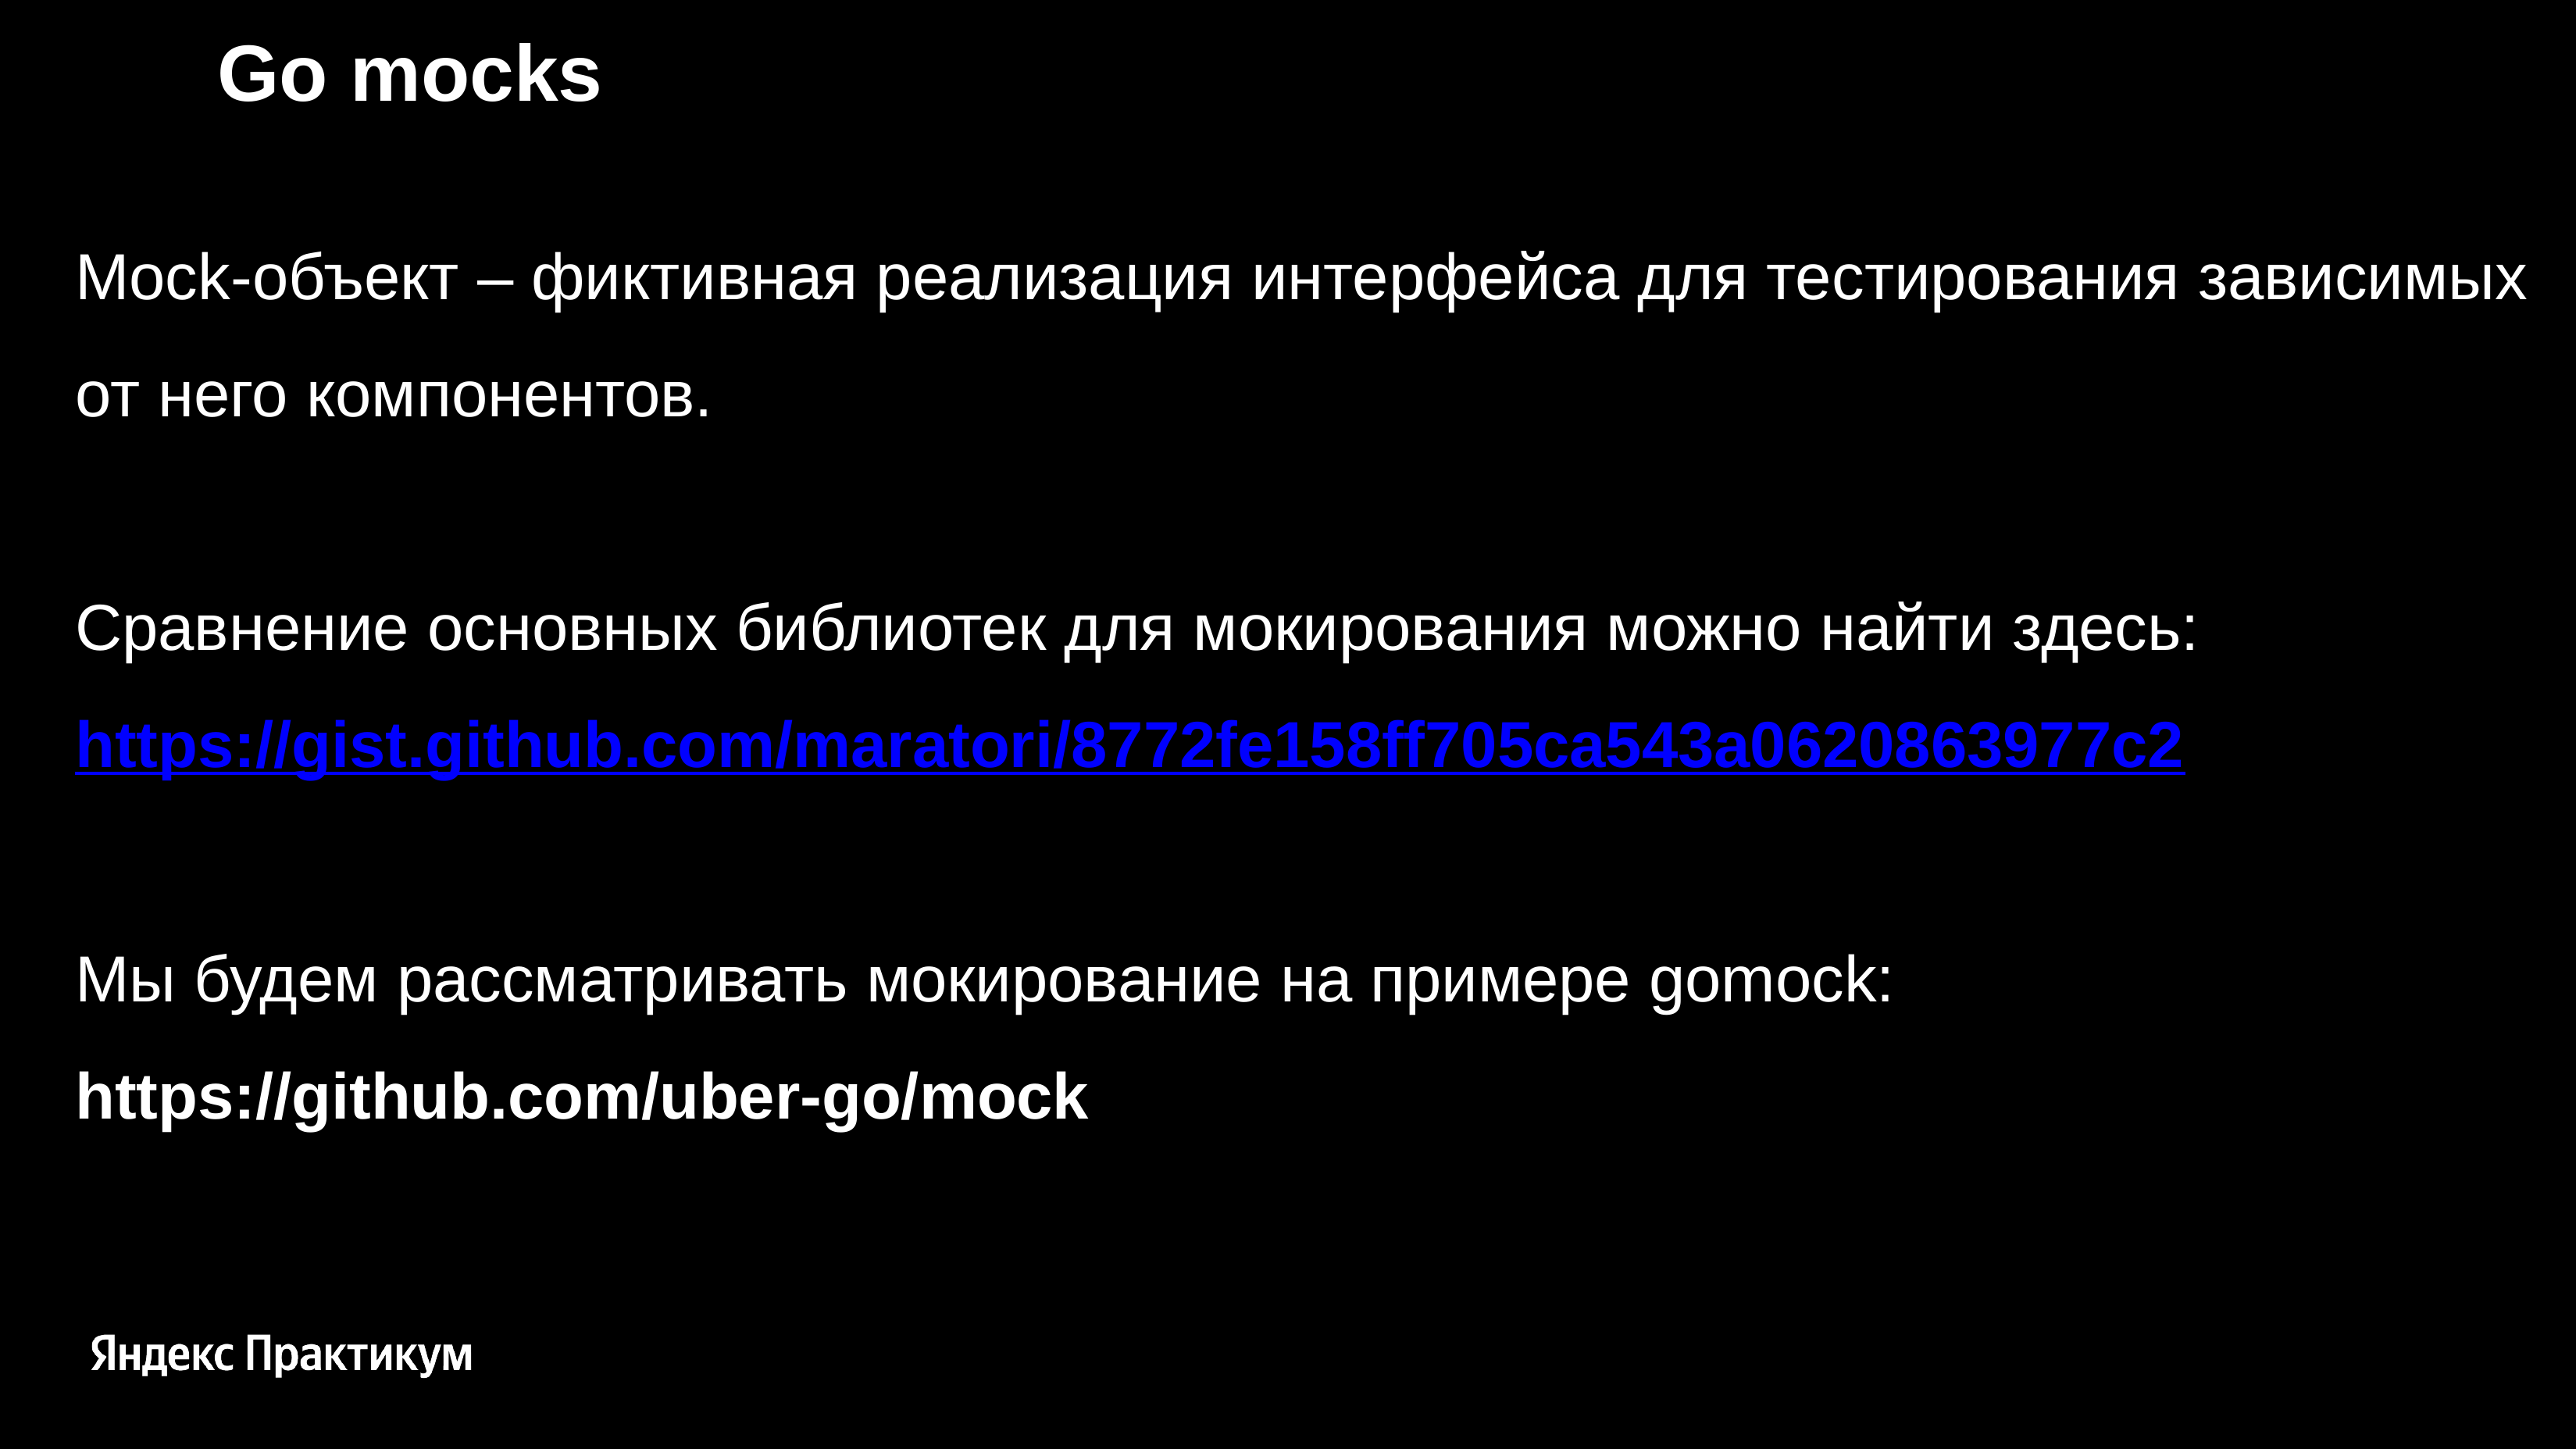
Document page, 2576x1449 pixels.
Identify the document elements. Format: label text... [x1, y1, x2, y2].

title Mock-объект – фиктивная реализация интерфейса для тестирования зависимых от него компонентов. Сравнение основных библиотек для мокирования можно найти здесь: https://gist.github.com/maratori/8772fe158ff705ca543a0620863977c2 Мы будем рассматривать мокирование на примере gomock: https://github.com/uber-go/mock [75, 195, 2536, 1344]
picture [88, 1344, 474, 1380]
title Go mocks [217, 21, 2349, 120]
